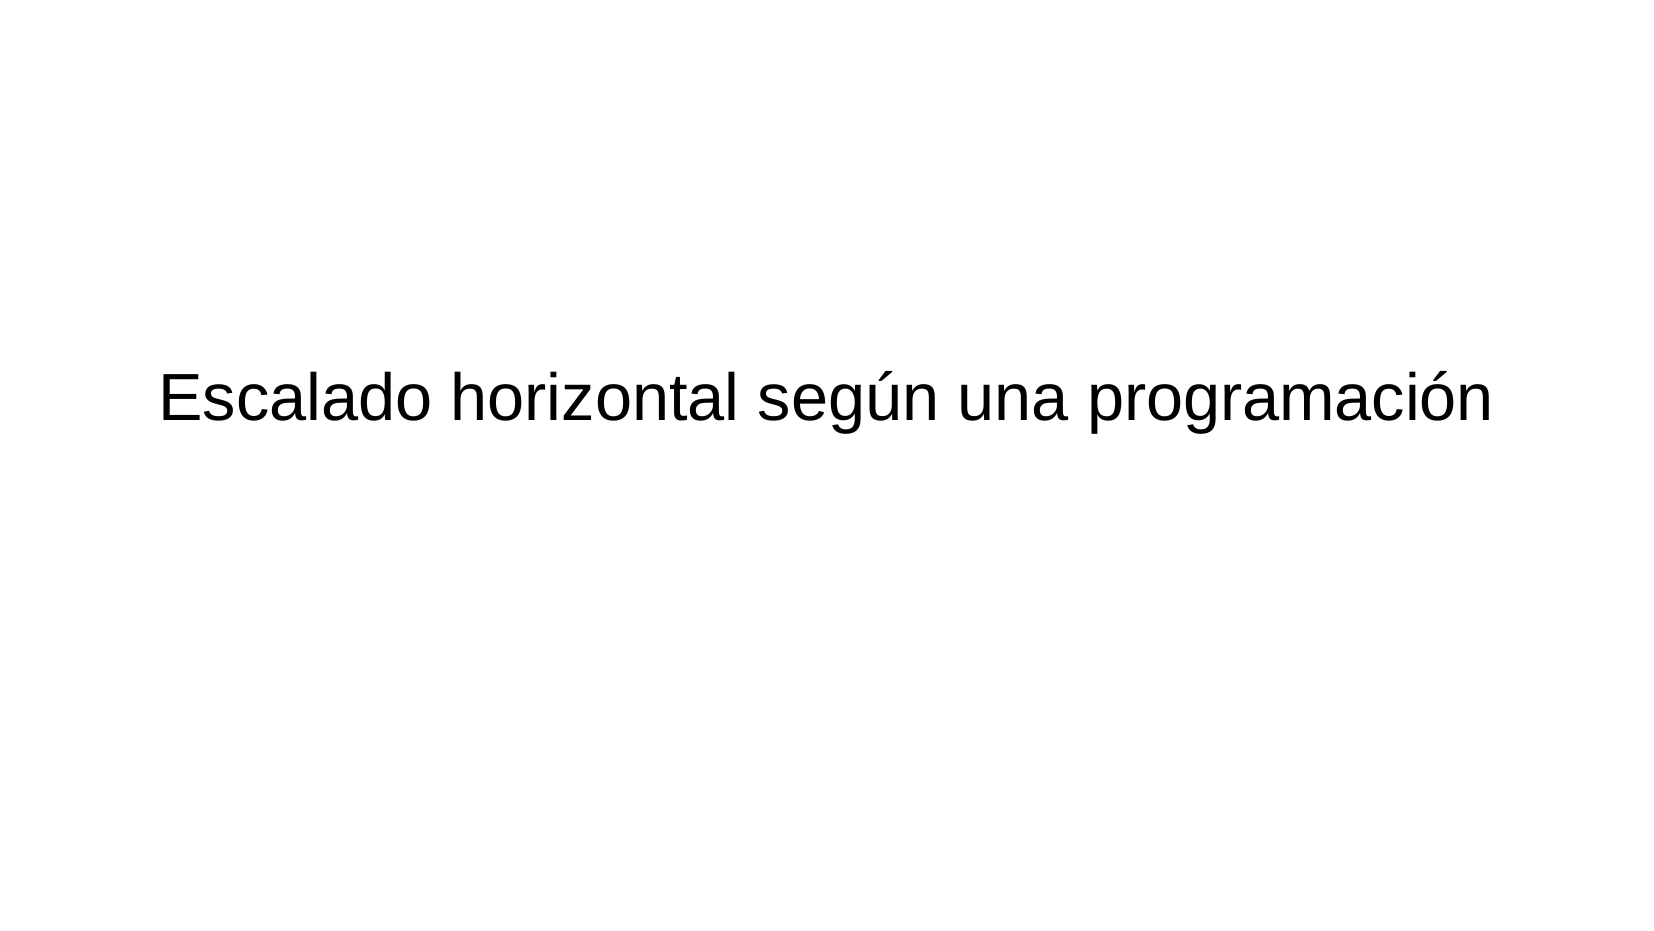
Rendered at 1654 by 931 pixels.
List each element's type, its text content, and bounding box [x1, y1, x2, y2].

subtitle Escalado horizontal según una programación [82, 36, 1571, 758]
